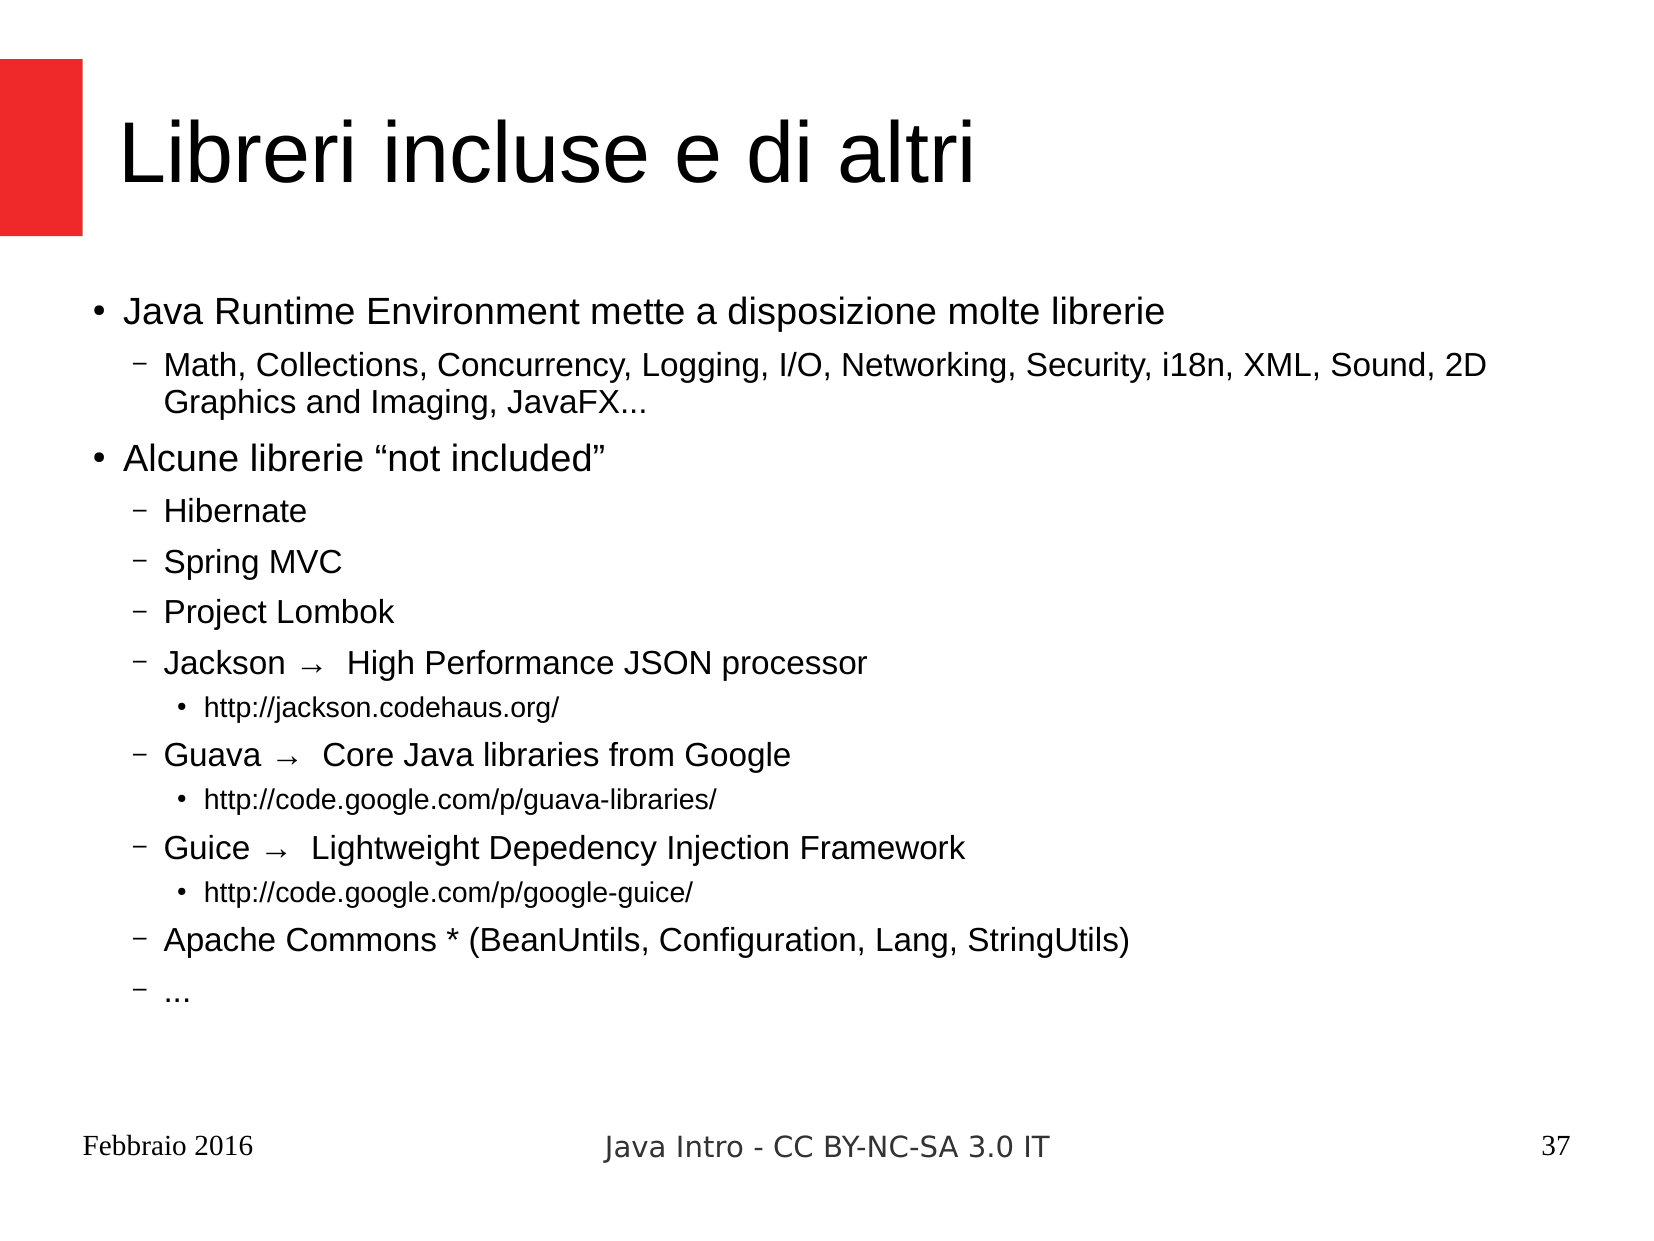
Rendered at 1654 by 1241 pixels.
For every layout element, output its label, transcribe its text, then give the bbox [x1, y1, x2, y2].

title Libreri incluse e di altri [118, 49, 1607, 257]
list Java Runtime Environment mette a disposizione molte librerie Math, Collections, Concurrency, Logging, I/O, Networking, Security, i18n, XML, Sound, 2D Graphics and Imaging, JavaFX... Alcune librerie “not included” Hibernate Spring MVC Project Lombok Jackson → High Performance JSON processor http://jackson.codehaus.org/ Guava → Core Java libraries from Google http://code.google.com/p/guava-libraries/ Guice → Lightweight Depedency Injection Framework http://code.google.com/p/google-guice/ Apache Commons * (BeanUntils, Configuration, Lang, StringUtils) ... [82, 290, 1571, 1010]
